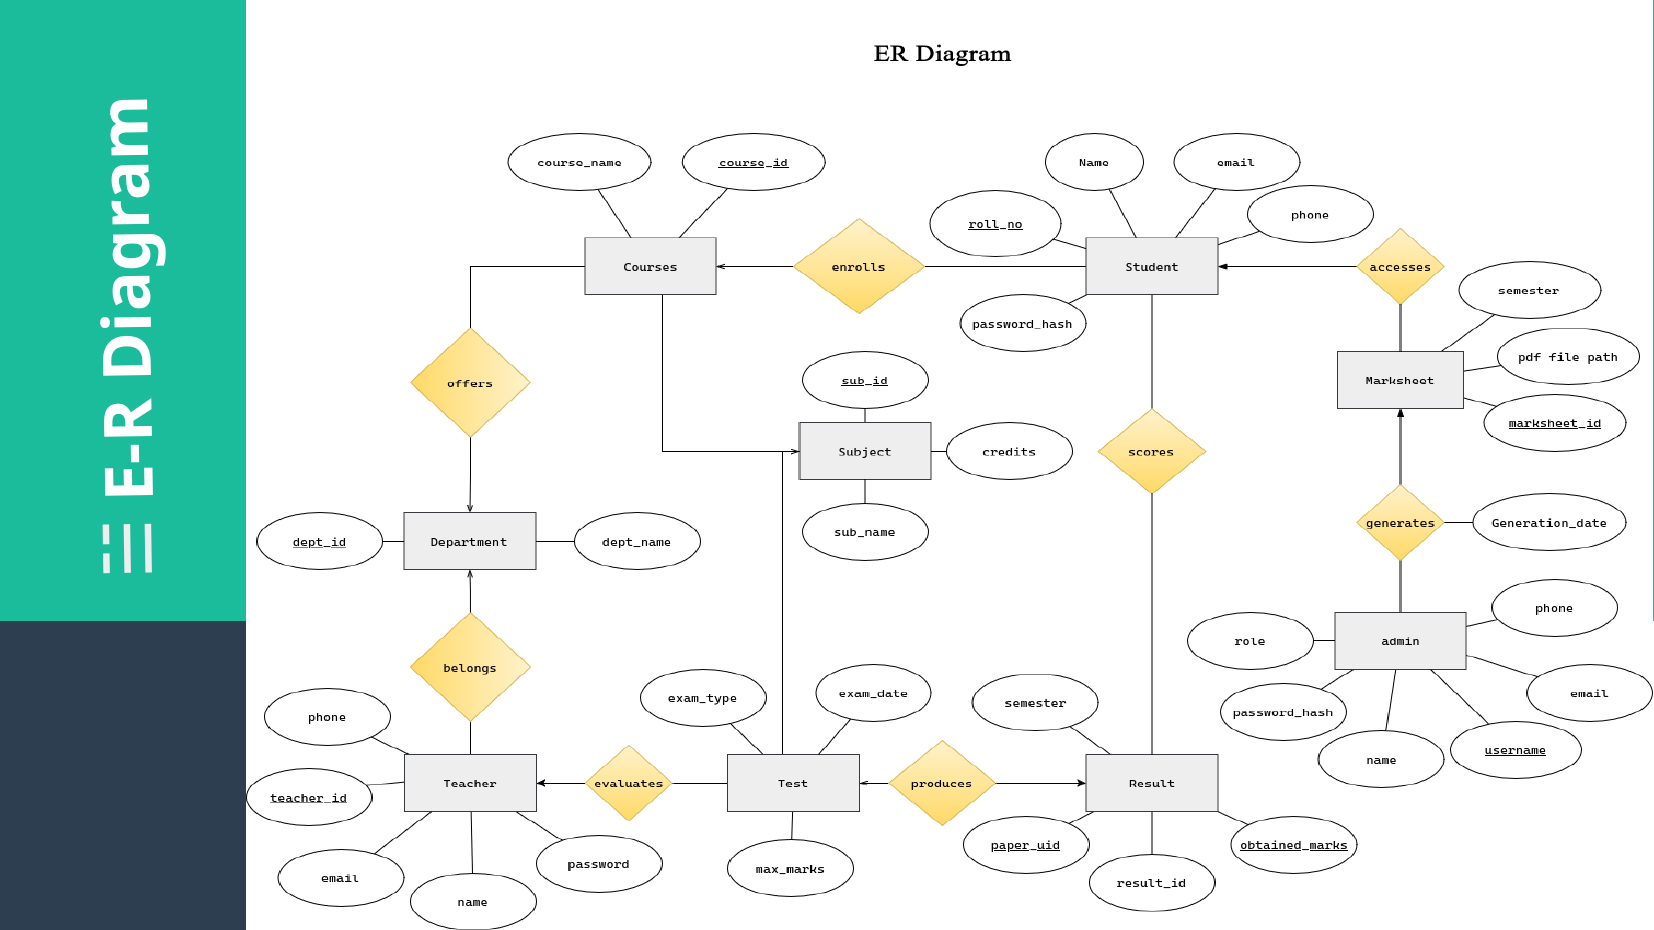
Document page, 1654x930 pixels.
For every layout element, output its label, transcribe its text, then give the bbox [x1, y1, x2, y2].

title E-R Diagram [75, 75, 175, 599]
picture [246, 0, 1653, 930]
